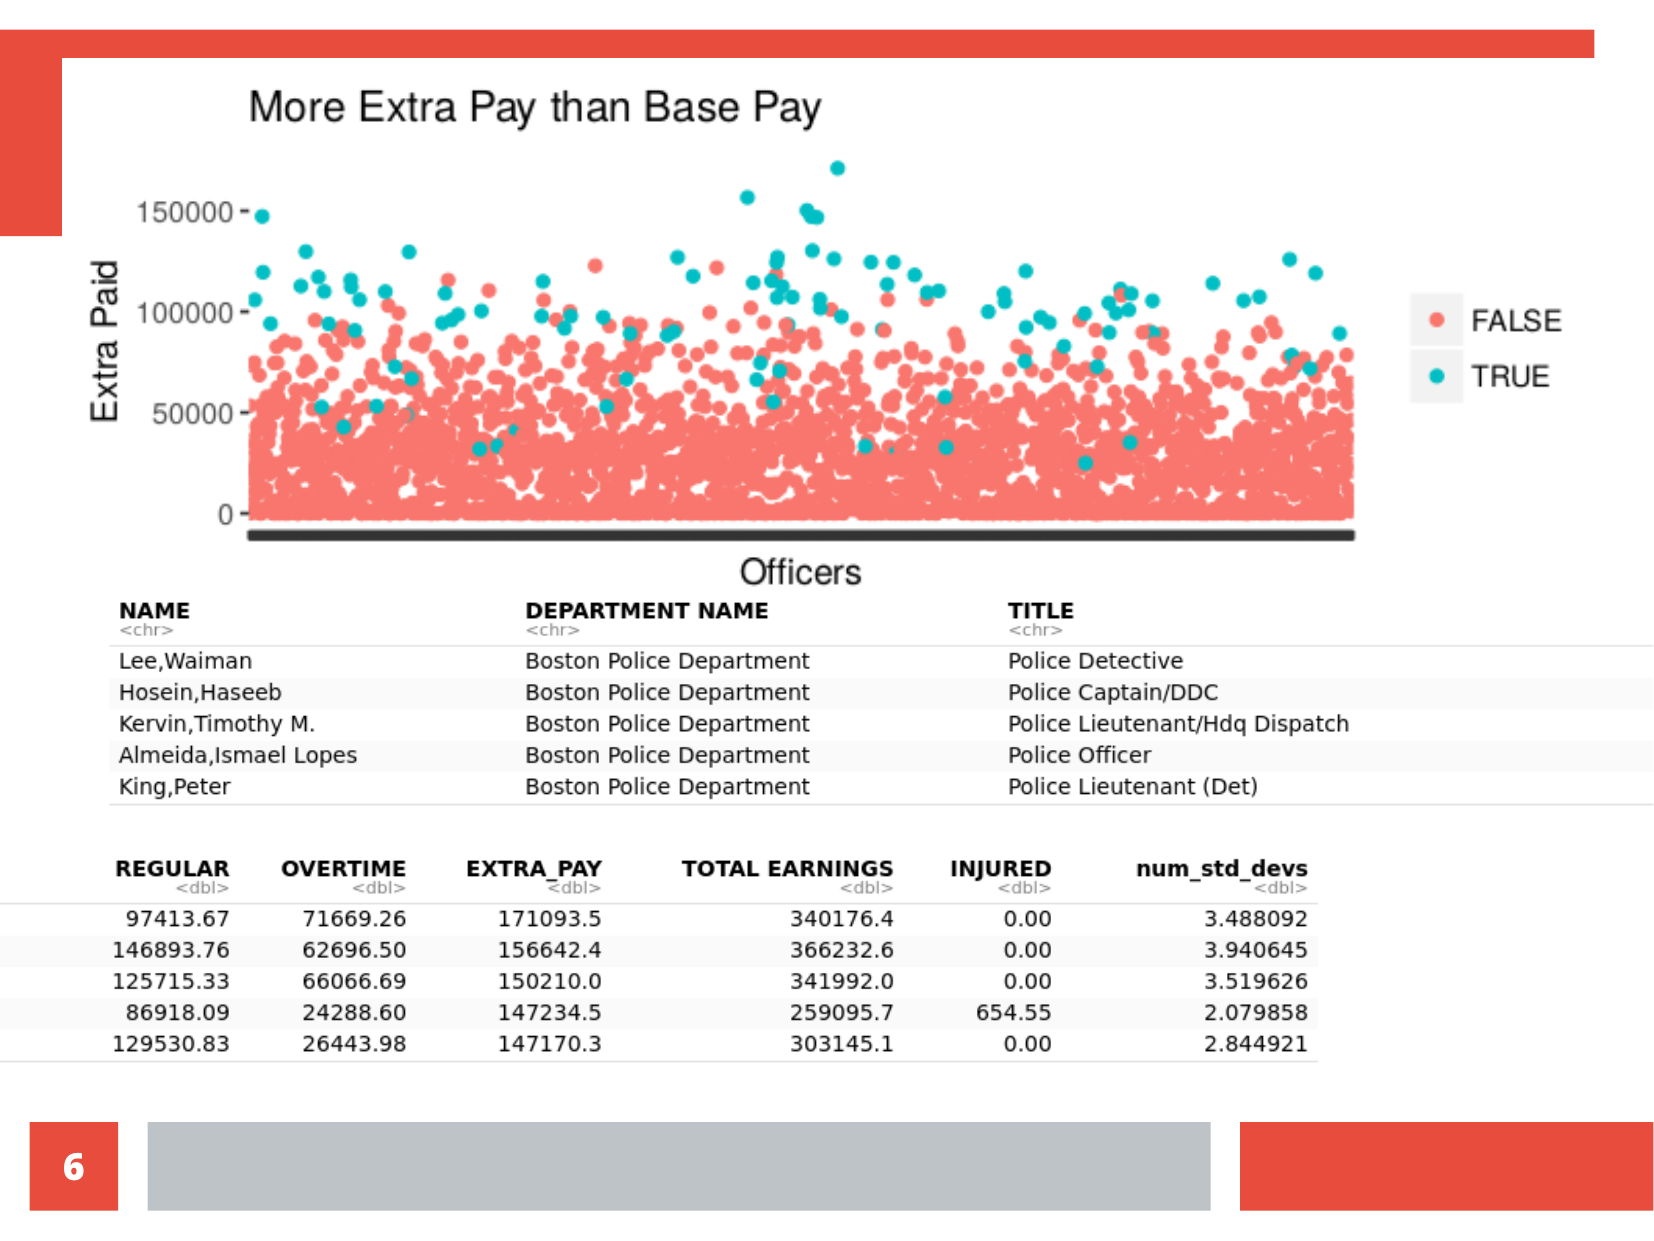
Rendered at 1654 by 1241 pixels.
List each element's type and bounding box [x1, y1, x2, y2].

picture [62, 58, 1654, 815]
picture [0, 850, 1337, 1072]
